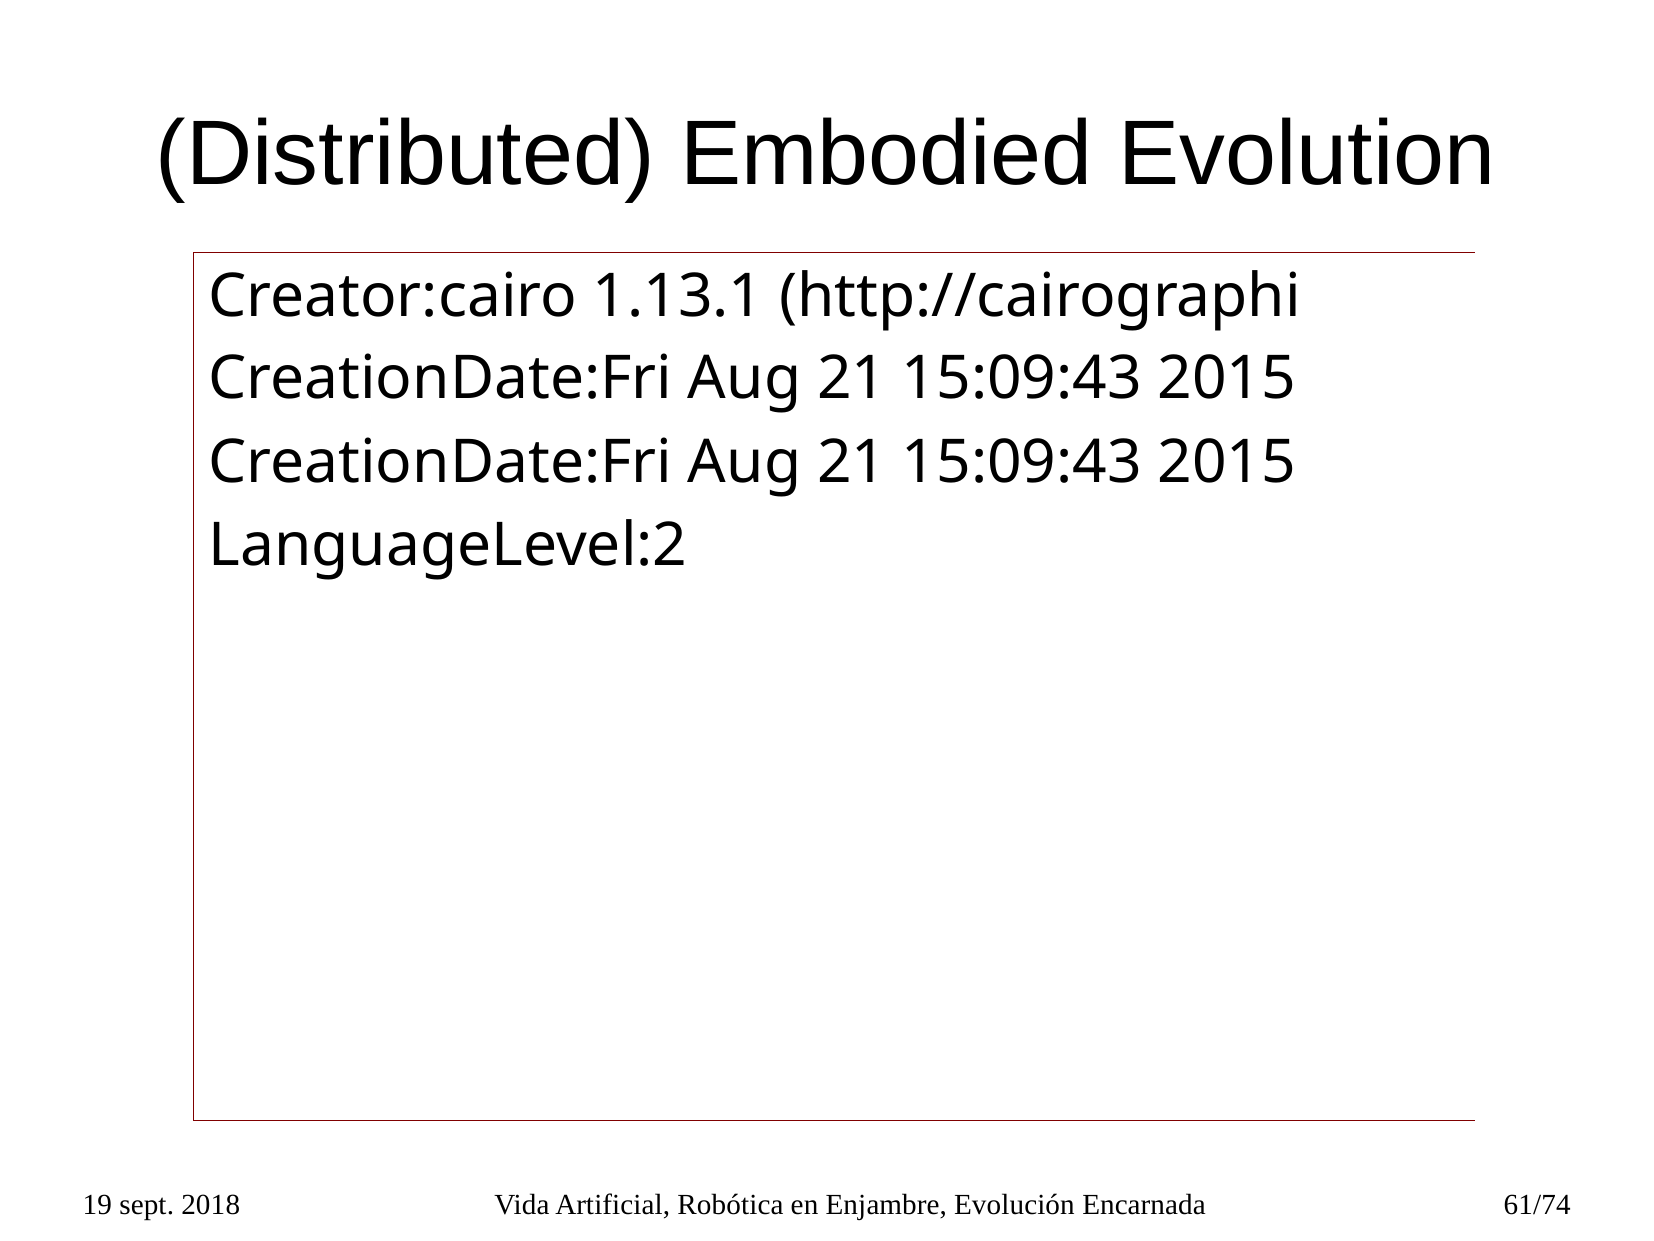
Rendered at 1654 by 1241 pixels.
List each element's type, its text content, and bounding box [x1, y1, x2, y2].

title (Distributed) Embodied Evolution [82, 49, 1571, 257]
picture [188, 248, 1475, 1121]
